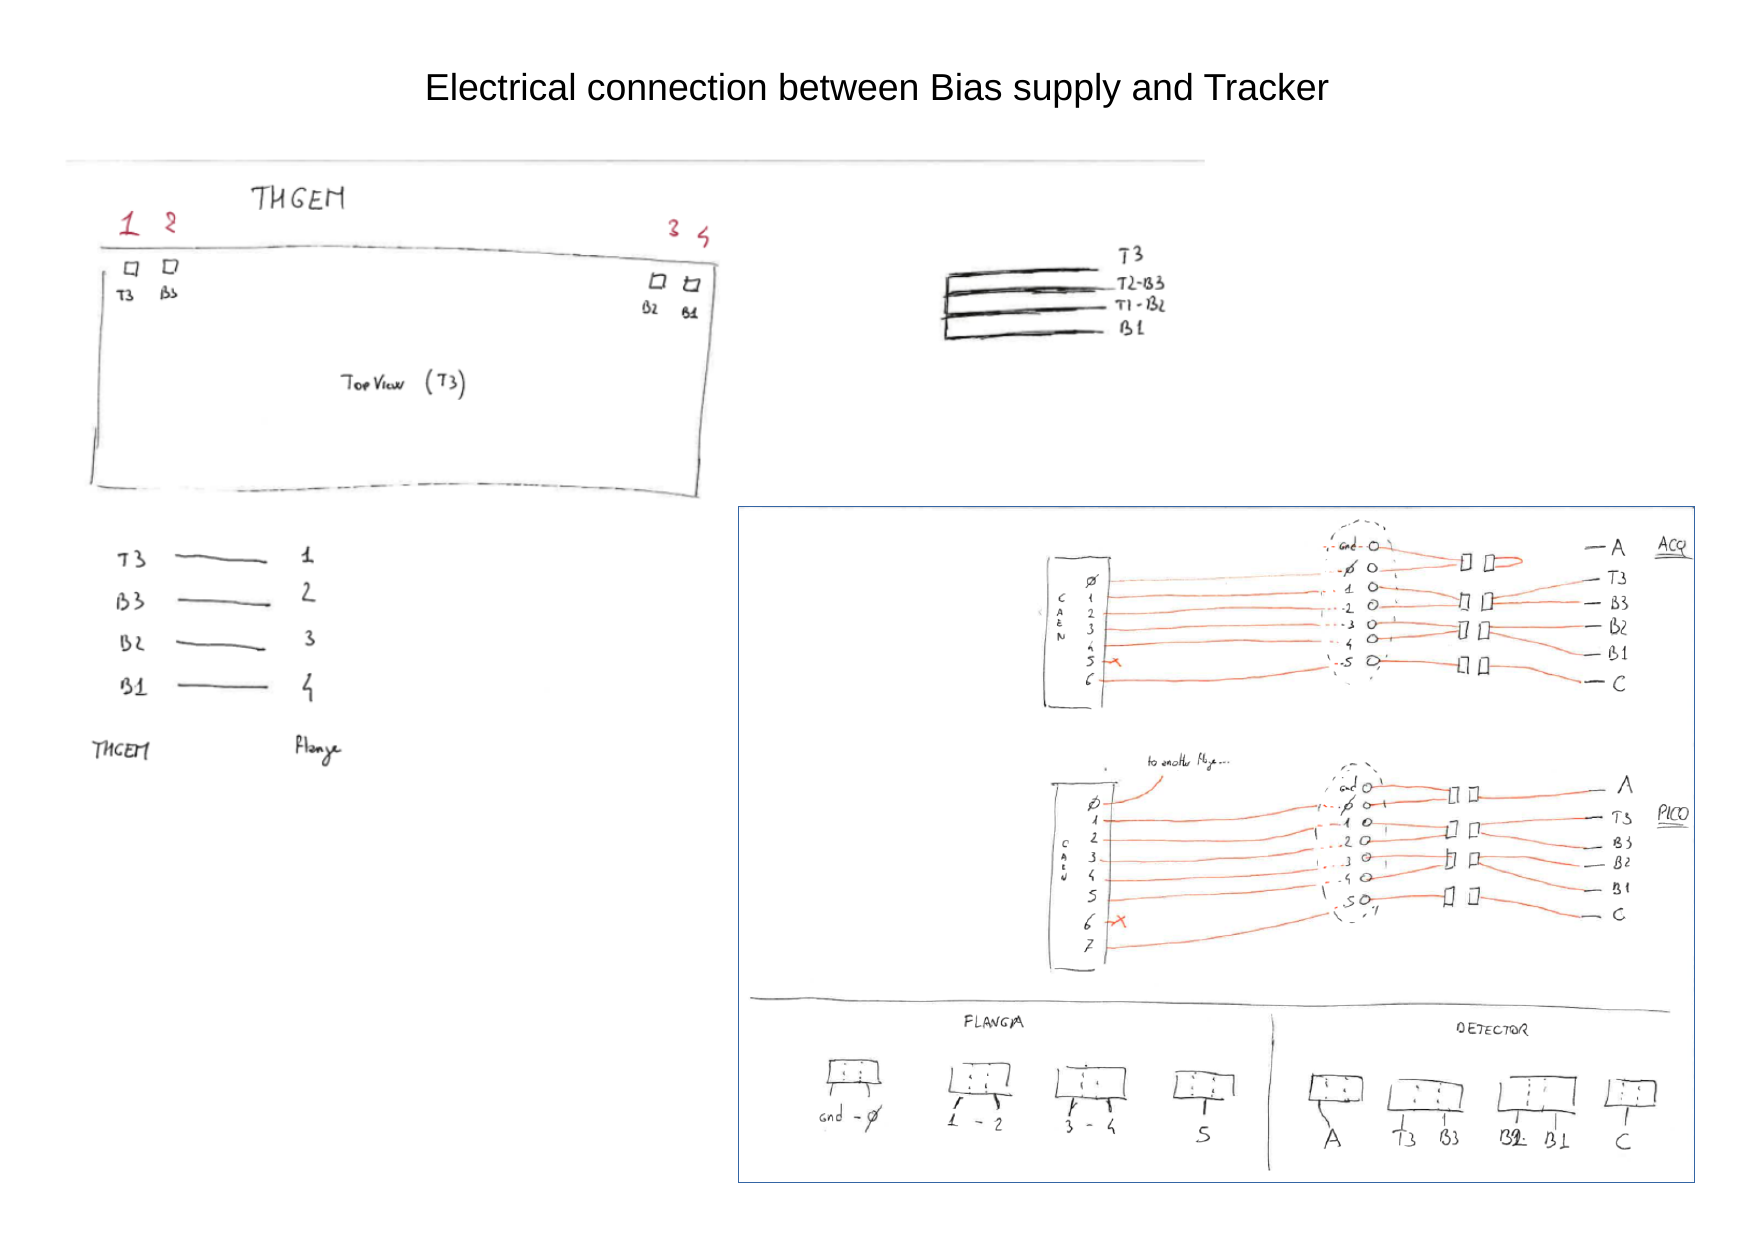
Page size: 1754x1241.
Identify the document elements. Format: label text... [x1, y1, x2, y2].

picture [64, 159, 1695, 1183]
text_box Electrical connection between Bias supply and Tracker [248, 59, 1506, 158]
